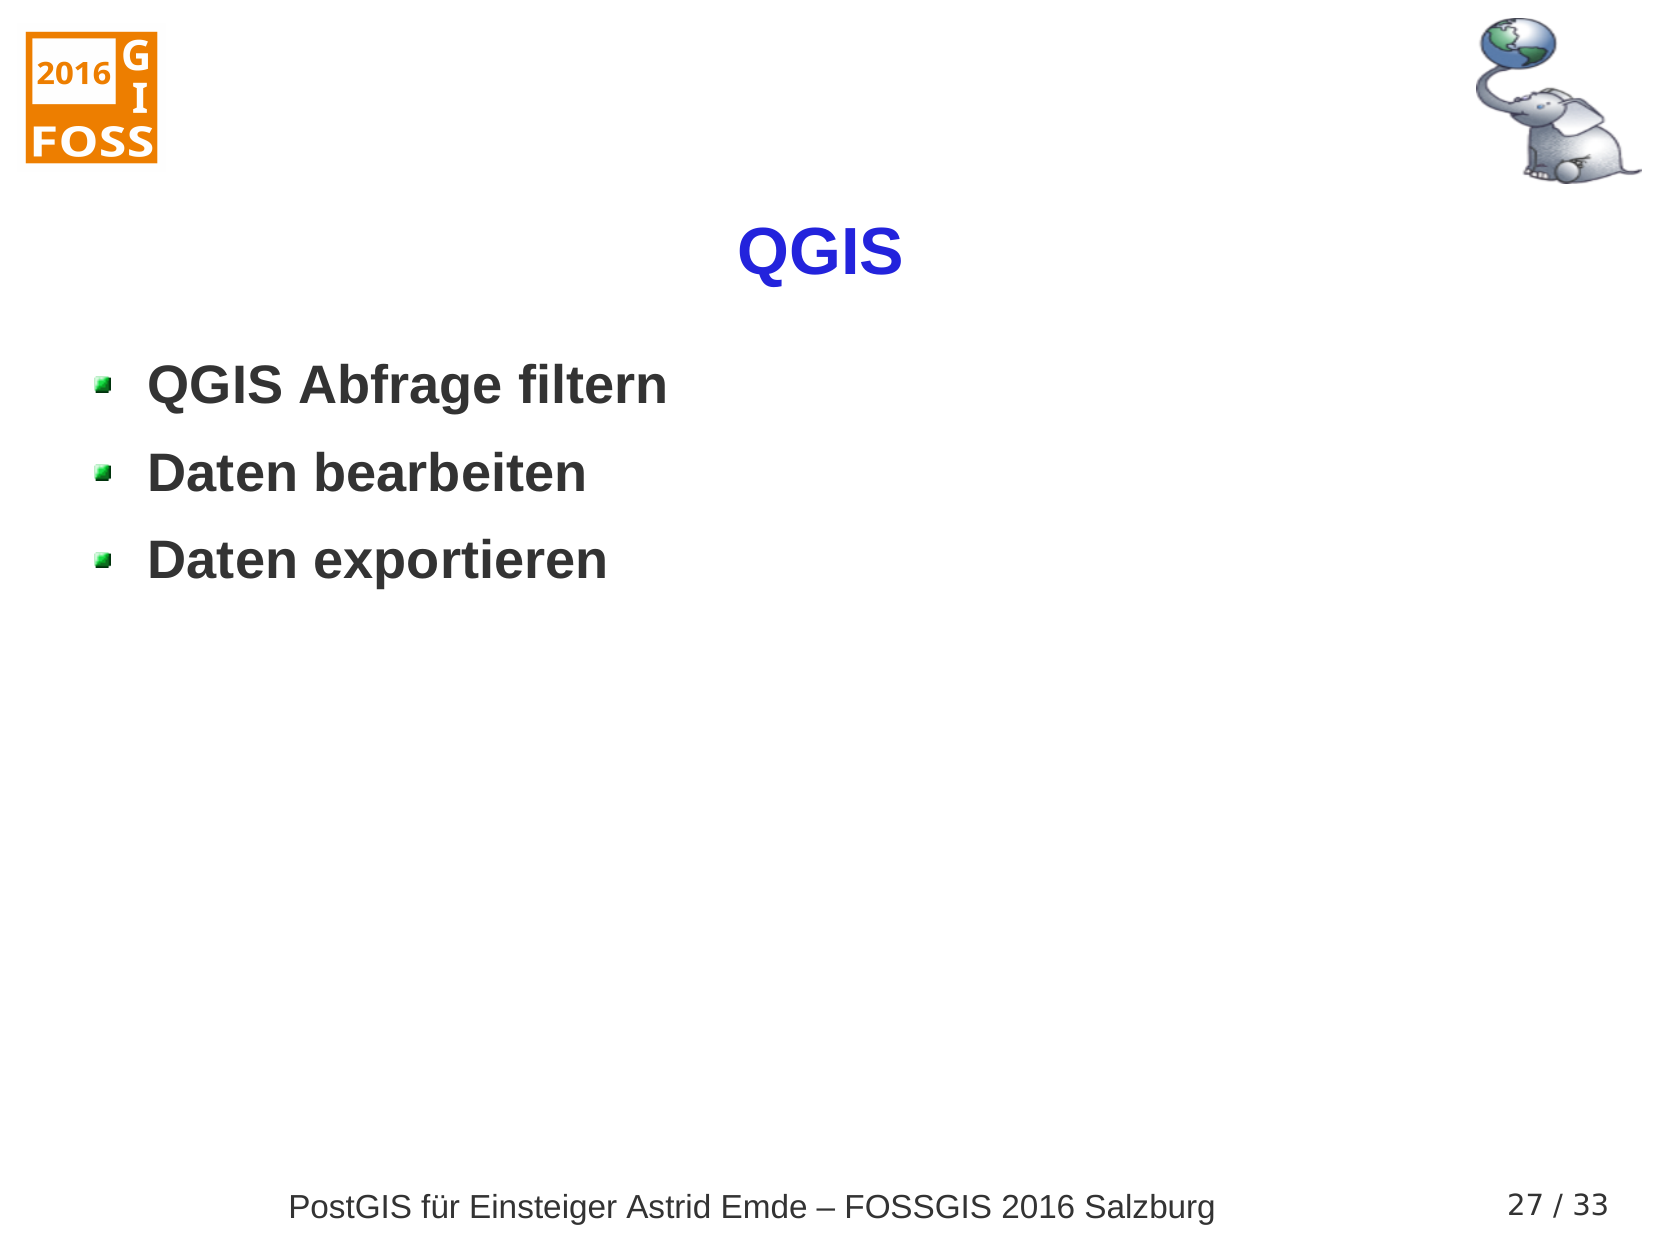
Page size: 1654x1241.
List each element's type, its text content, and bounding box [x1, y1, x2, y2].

list QGIS Abfrage filtern Daten bearbeiten Daten exportieren [76, 354, 1565, 1173]
picture [1476, 18, 1642, 184]
picture [17, 23, 166, 172]
title QGIS [76, 177, 1565, 325]
